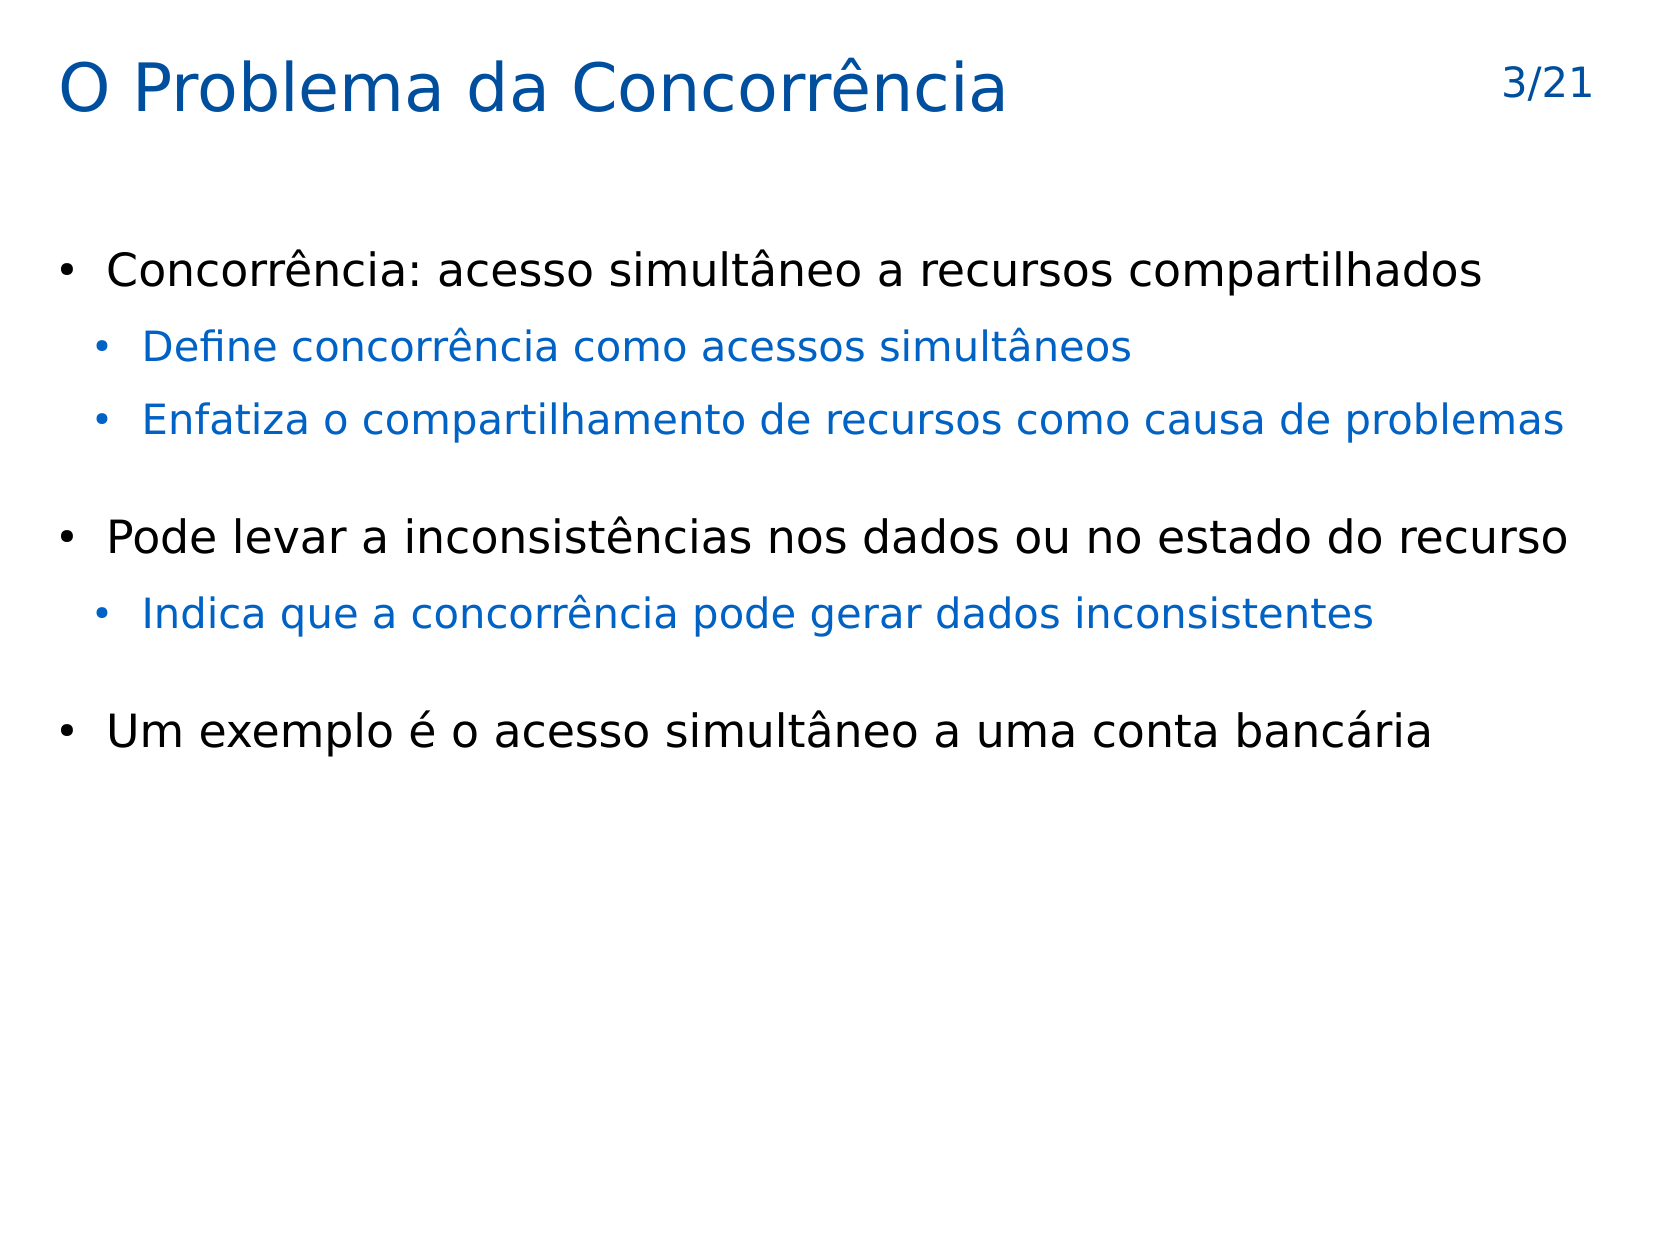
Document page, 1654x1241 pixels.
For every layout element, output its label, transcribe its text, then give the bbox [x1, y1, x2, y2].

list Concorrência: acesso simultâneo a recursos compartilhados Define concorrência como acessos simultâneos Enfatiza o compartilhamento de recursos como causa de problemas Pode levar a inconsistências nos dados ou no estado do recurso Indica que a concorrência pode gerar dados inconsistentes Um exemplo é o acesso simultâneo a uma conta bancária [59, 236, 1595, 1211]
title O Problema da Concorrência [59, 29, 1625, 148]
